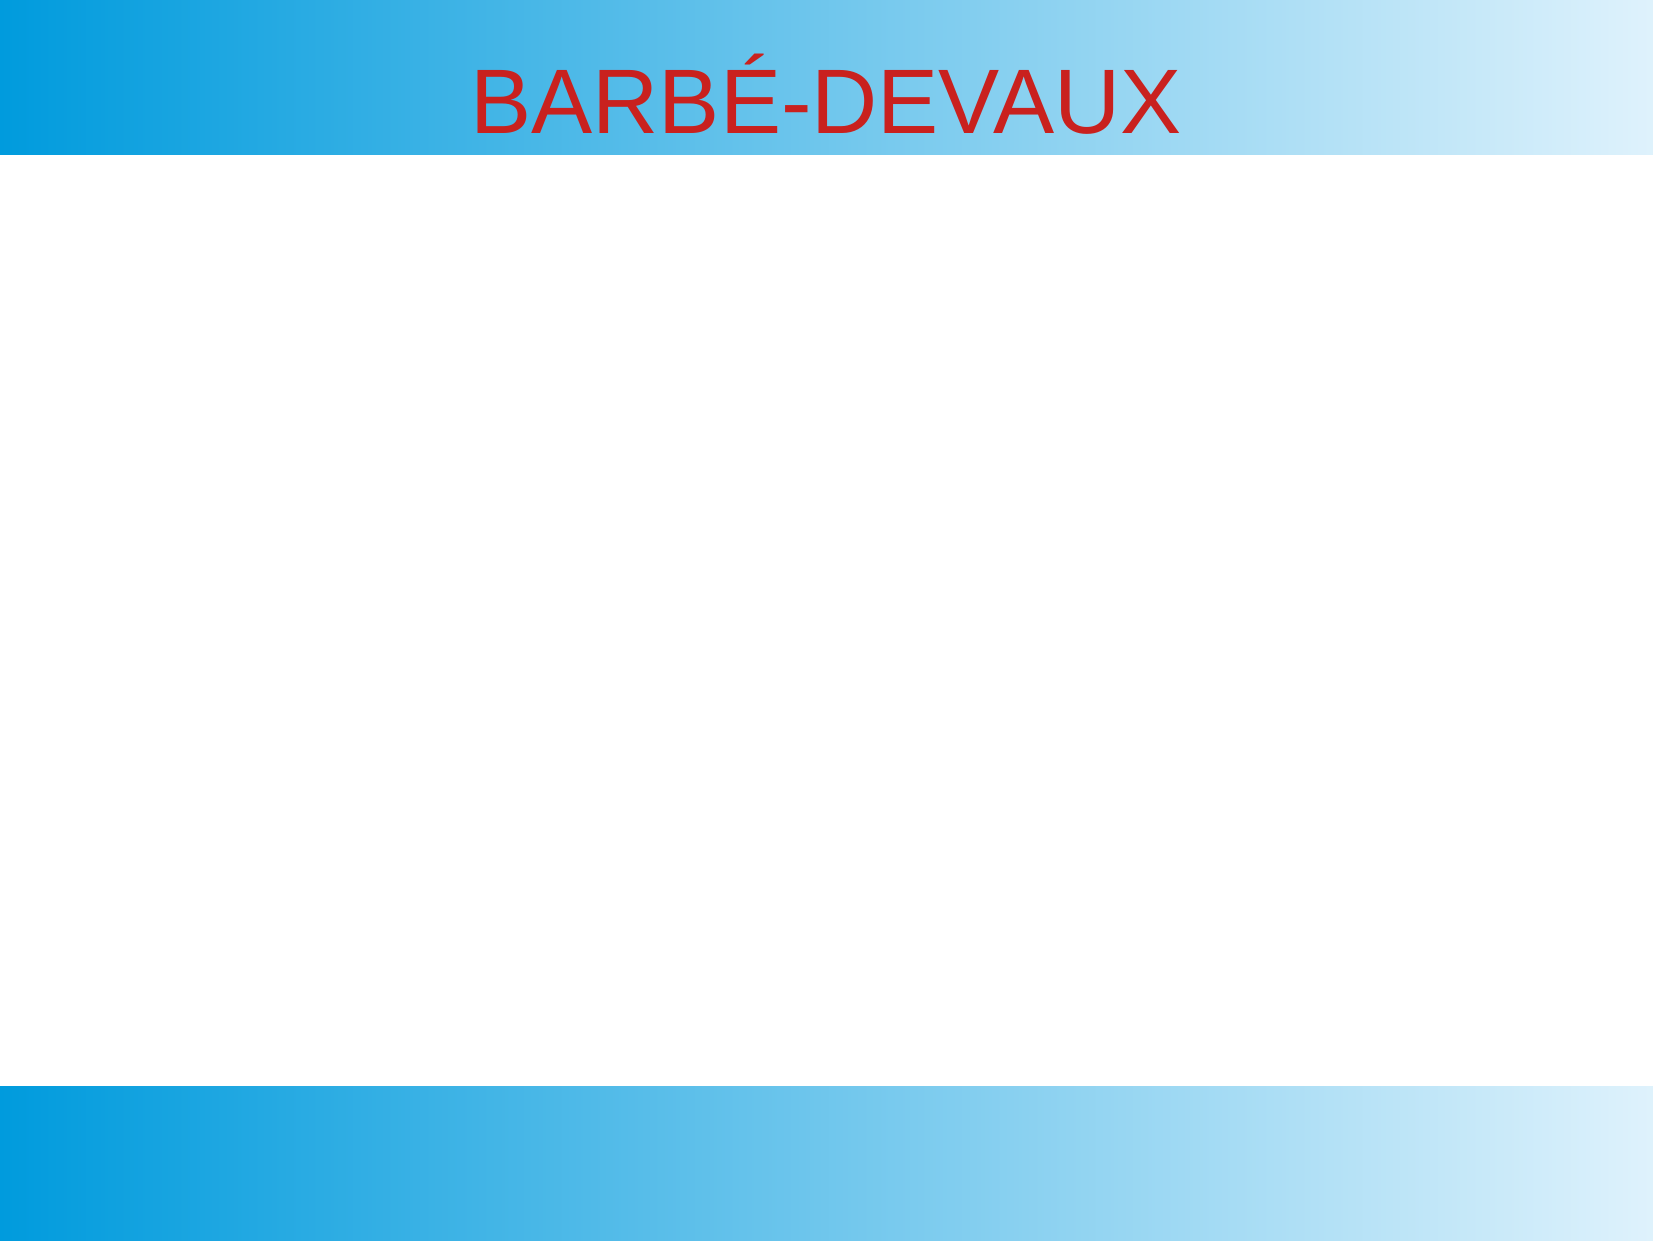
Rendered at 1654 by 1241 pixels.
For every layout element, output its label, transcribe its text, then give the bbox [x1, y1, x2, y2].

title BARBÉ-DEVAUX [82, 49, 1571, 155]
